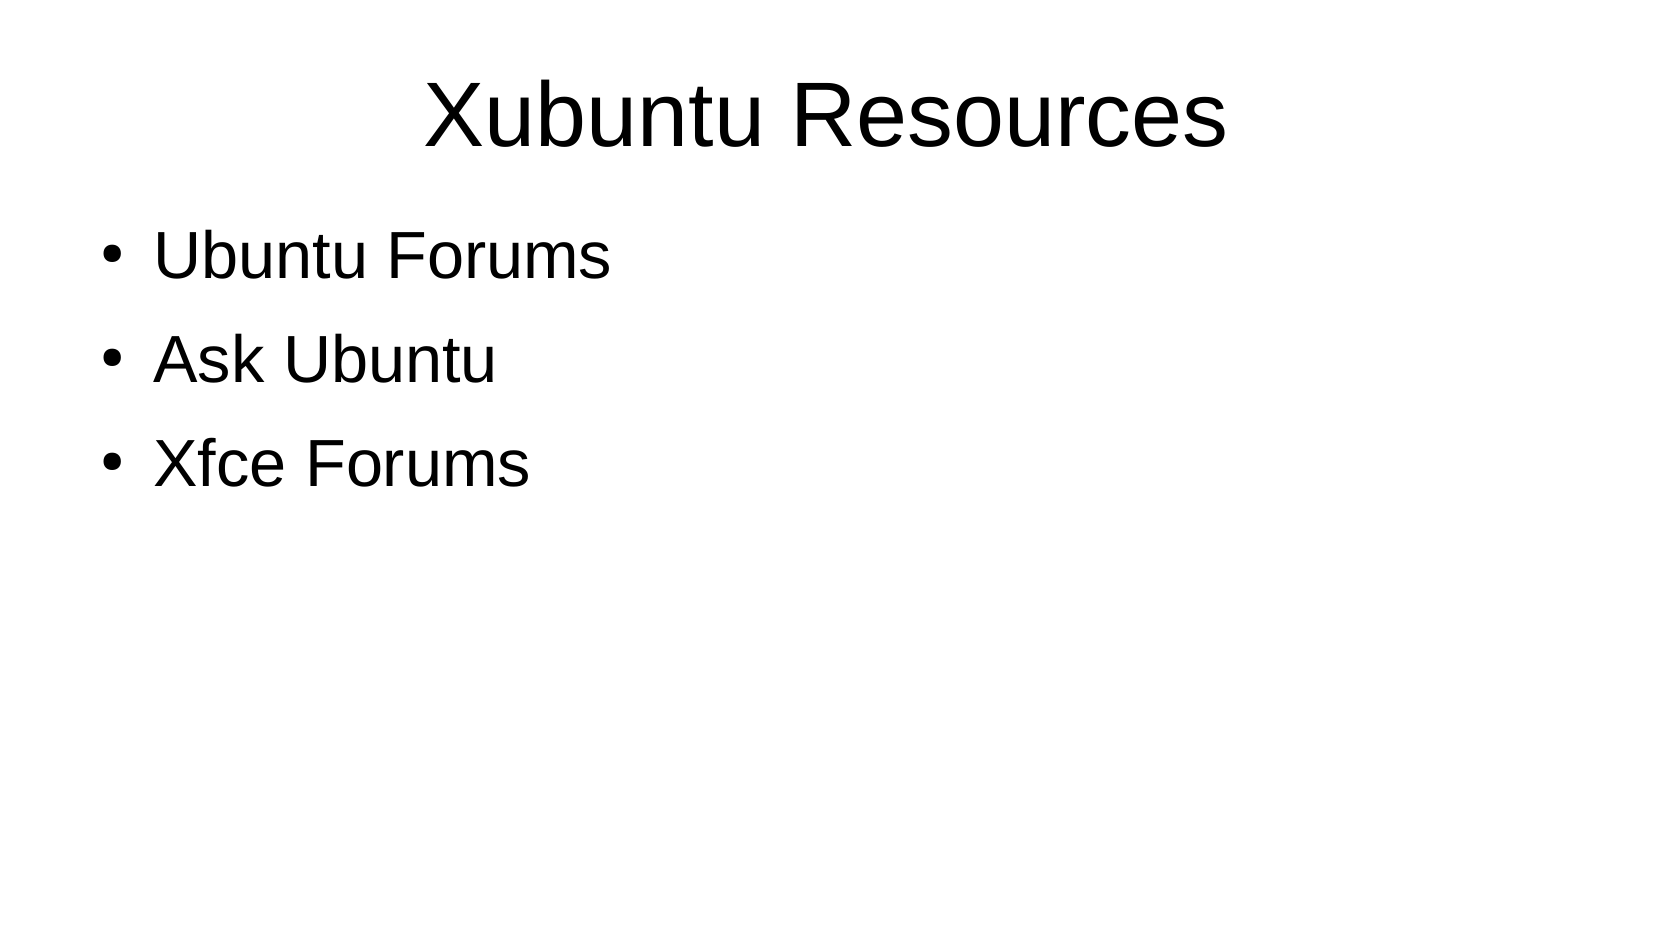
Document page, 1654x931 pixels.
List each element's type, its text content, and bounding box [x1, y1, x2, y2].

list Ubuntu Forums Ask Ubuntu Xfce Forums [82, 217, 1571, 758]
title Xubuntu Resources [82, 37, 1571, 193]
